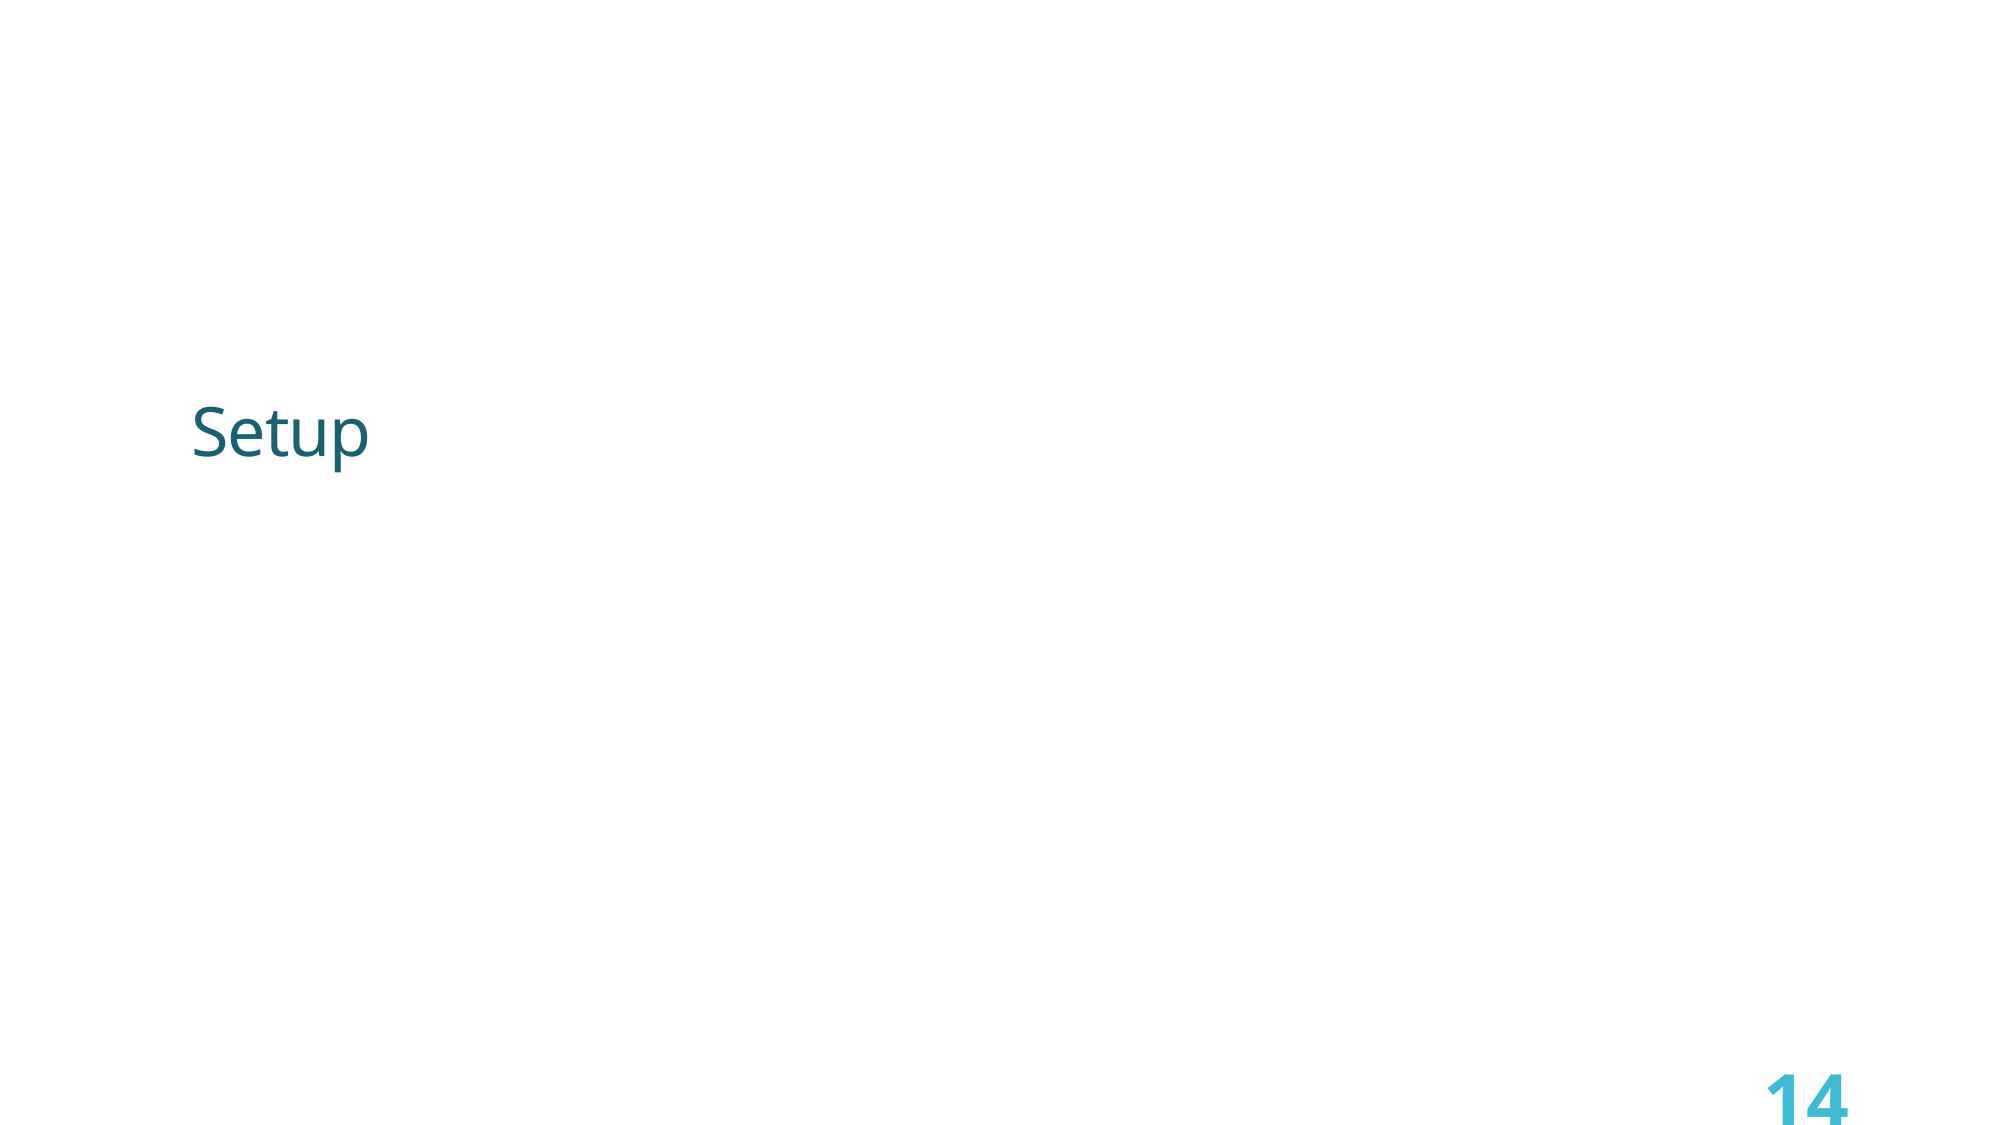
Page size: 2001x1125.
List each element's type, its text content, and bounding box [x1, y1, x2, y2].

slide_number 12 [1748, 1045, 2000, 1106]
text_box Setup RStudio [0, 389, 564, 627]
